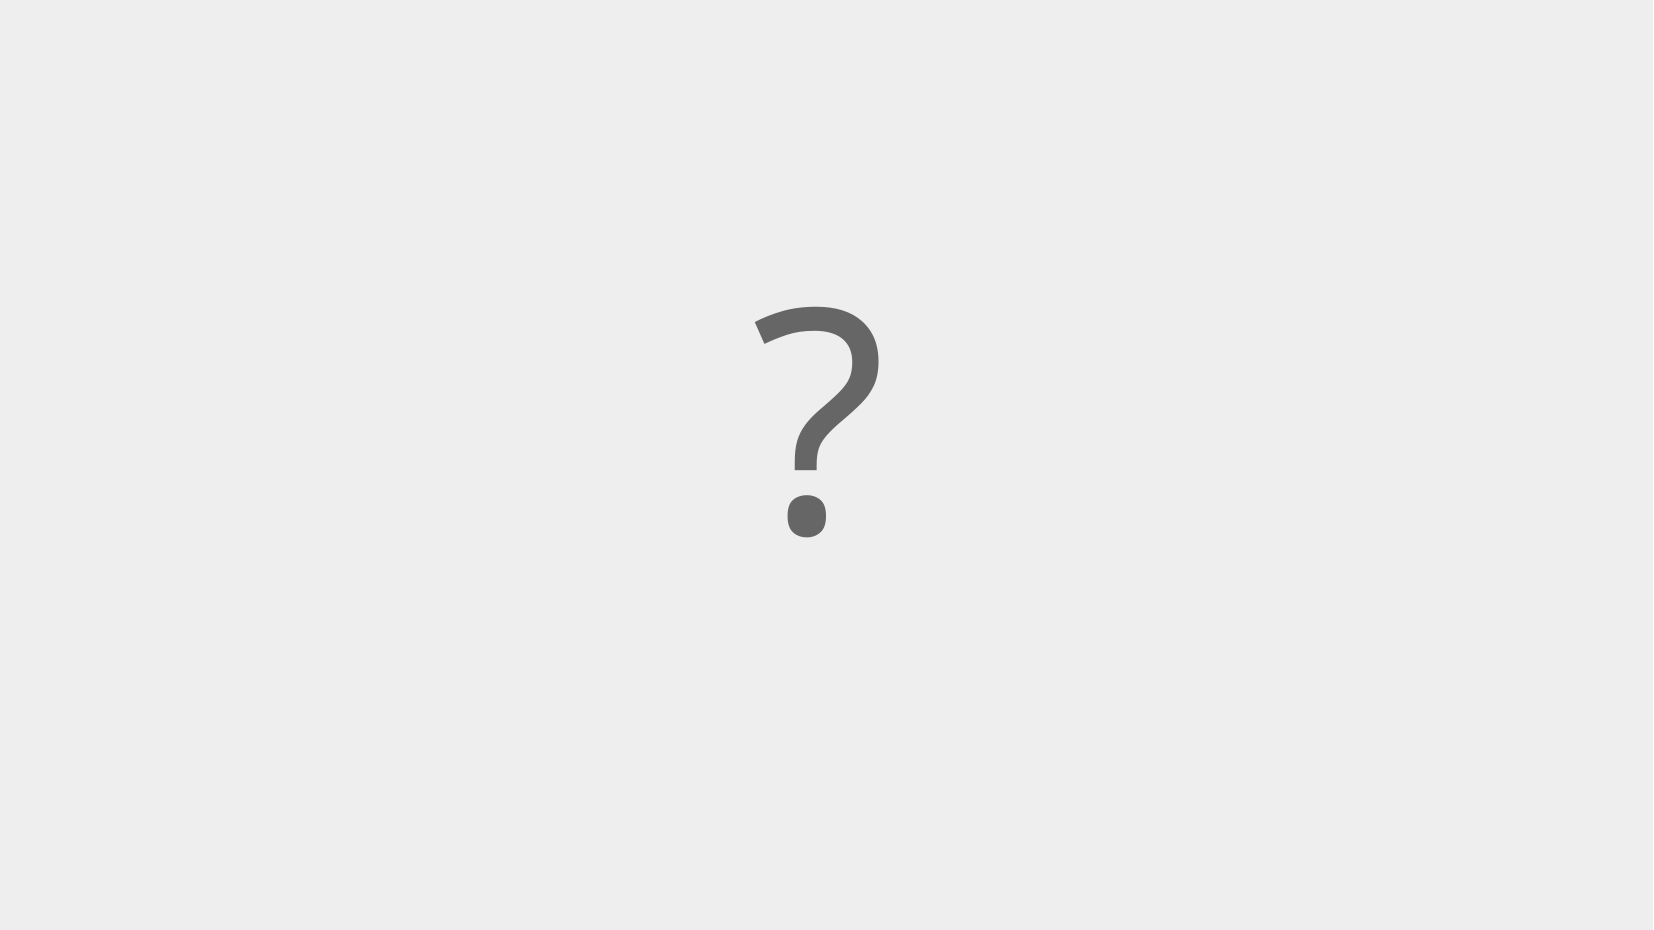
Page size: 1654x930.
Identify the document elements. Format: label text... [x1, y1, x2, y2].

title ? [75, 237, 1563, 589]
